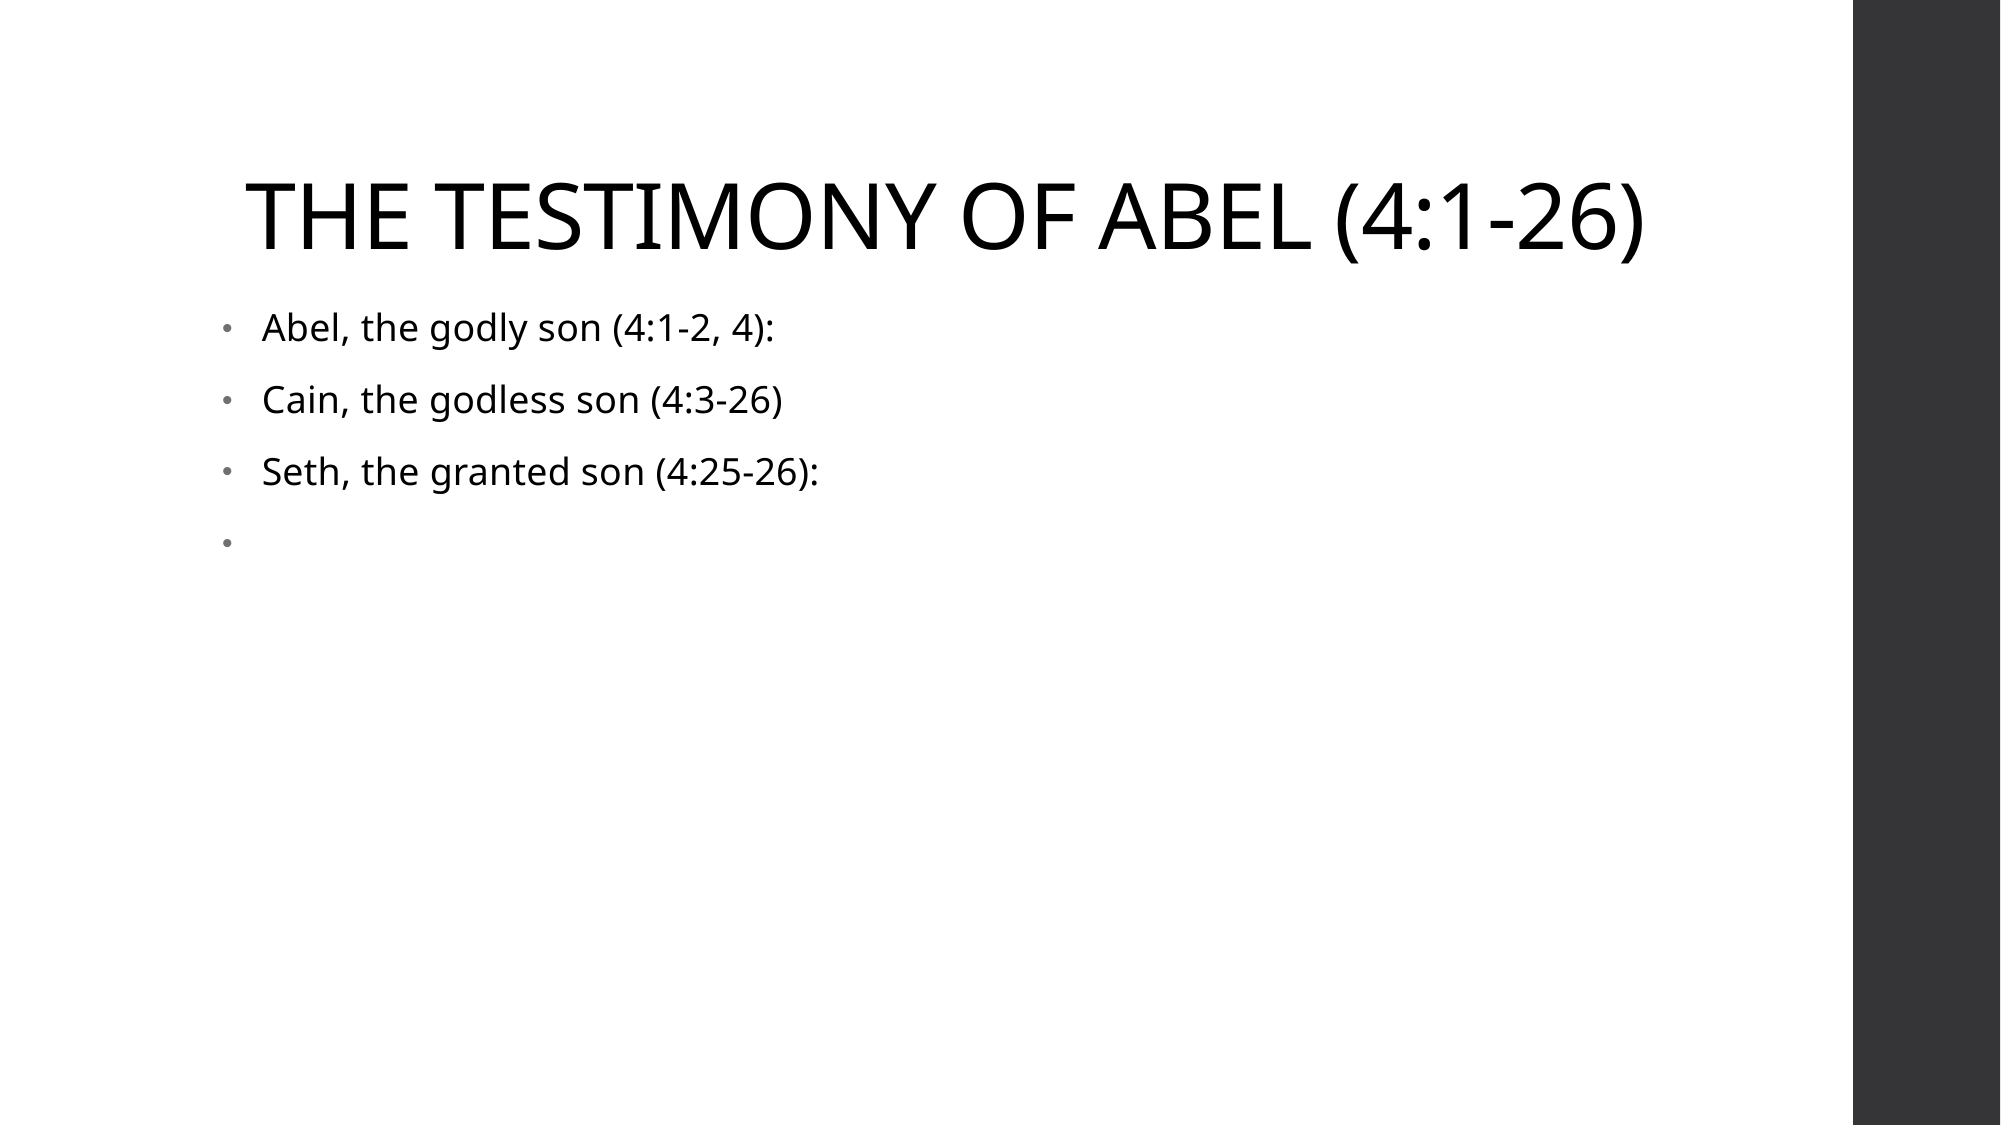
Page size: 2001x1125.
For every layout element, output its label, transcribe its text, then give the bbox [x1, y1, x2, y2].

title THE TESTIMONY OF ABEL (4:1-26) [206, 60, 1797, 278]
list Abel, the godly son (4:1-2, 4): Cain, the godless son (4:3-26) Seth, the granted son (4:25-26): [206, 299, 1617, 1014]
